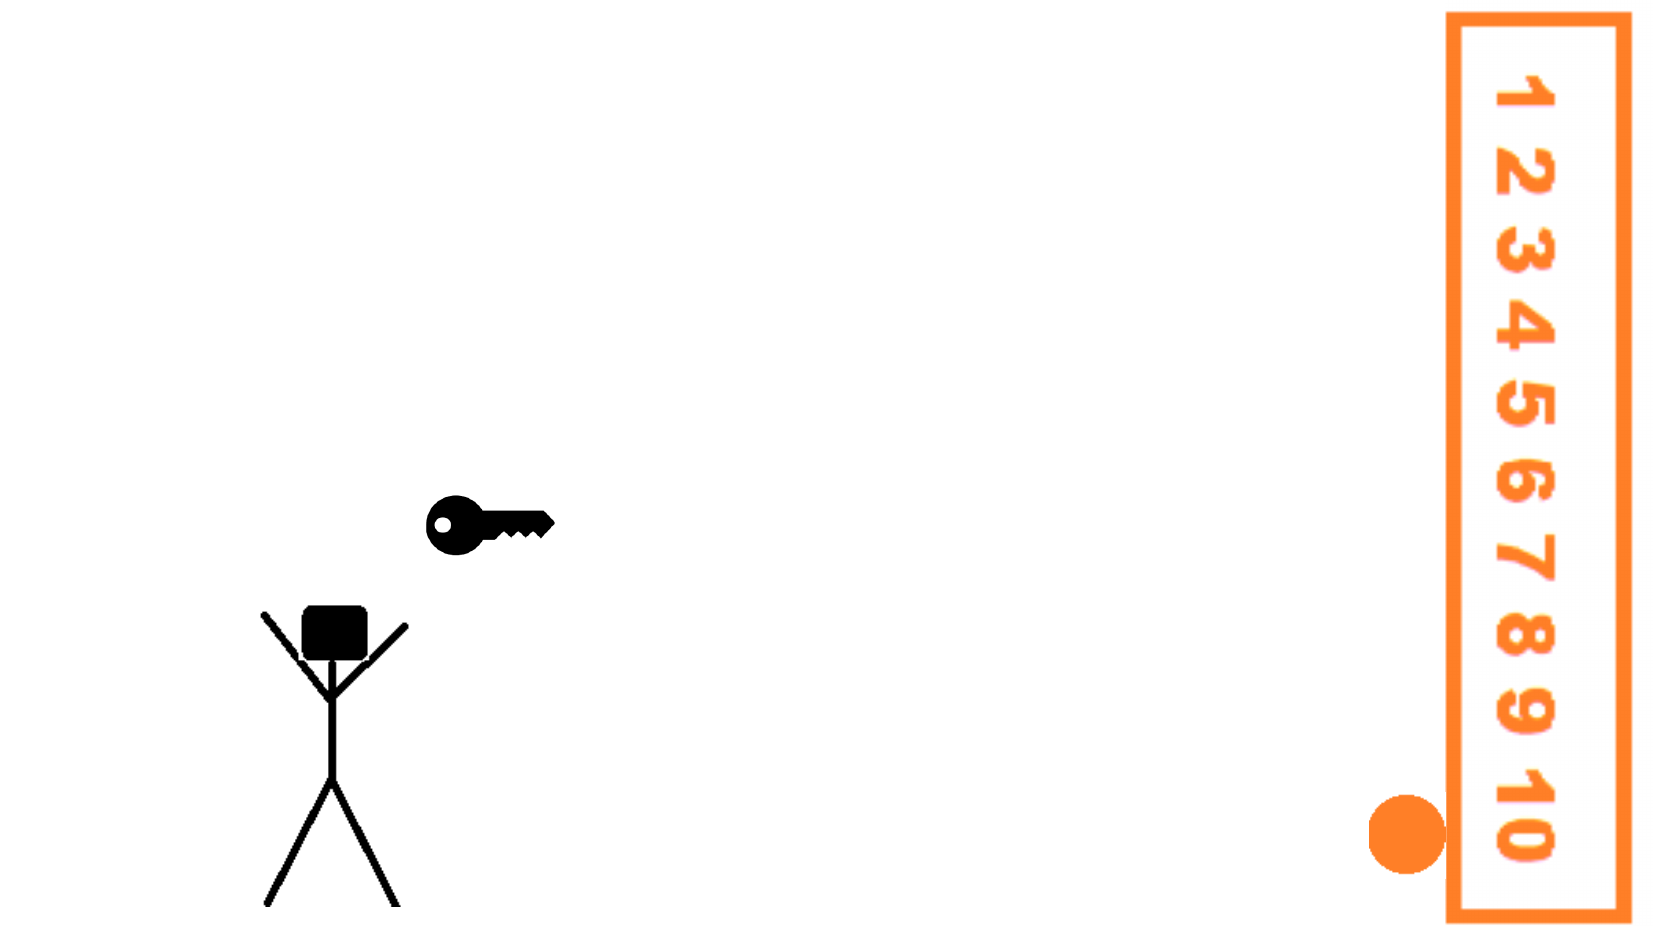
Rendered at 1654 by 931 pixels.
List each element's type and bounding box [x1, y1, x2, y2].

picture [1369, 0, 1654, 926]
picture [239, 460, 556, 907]
